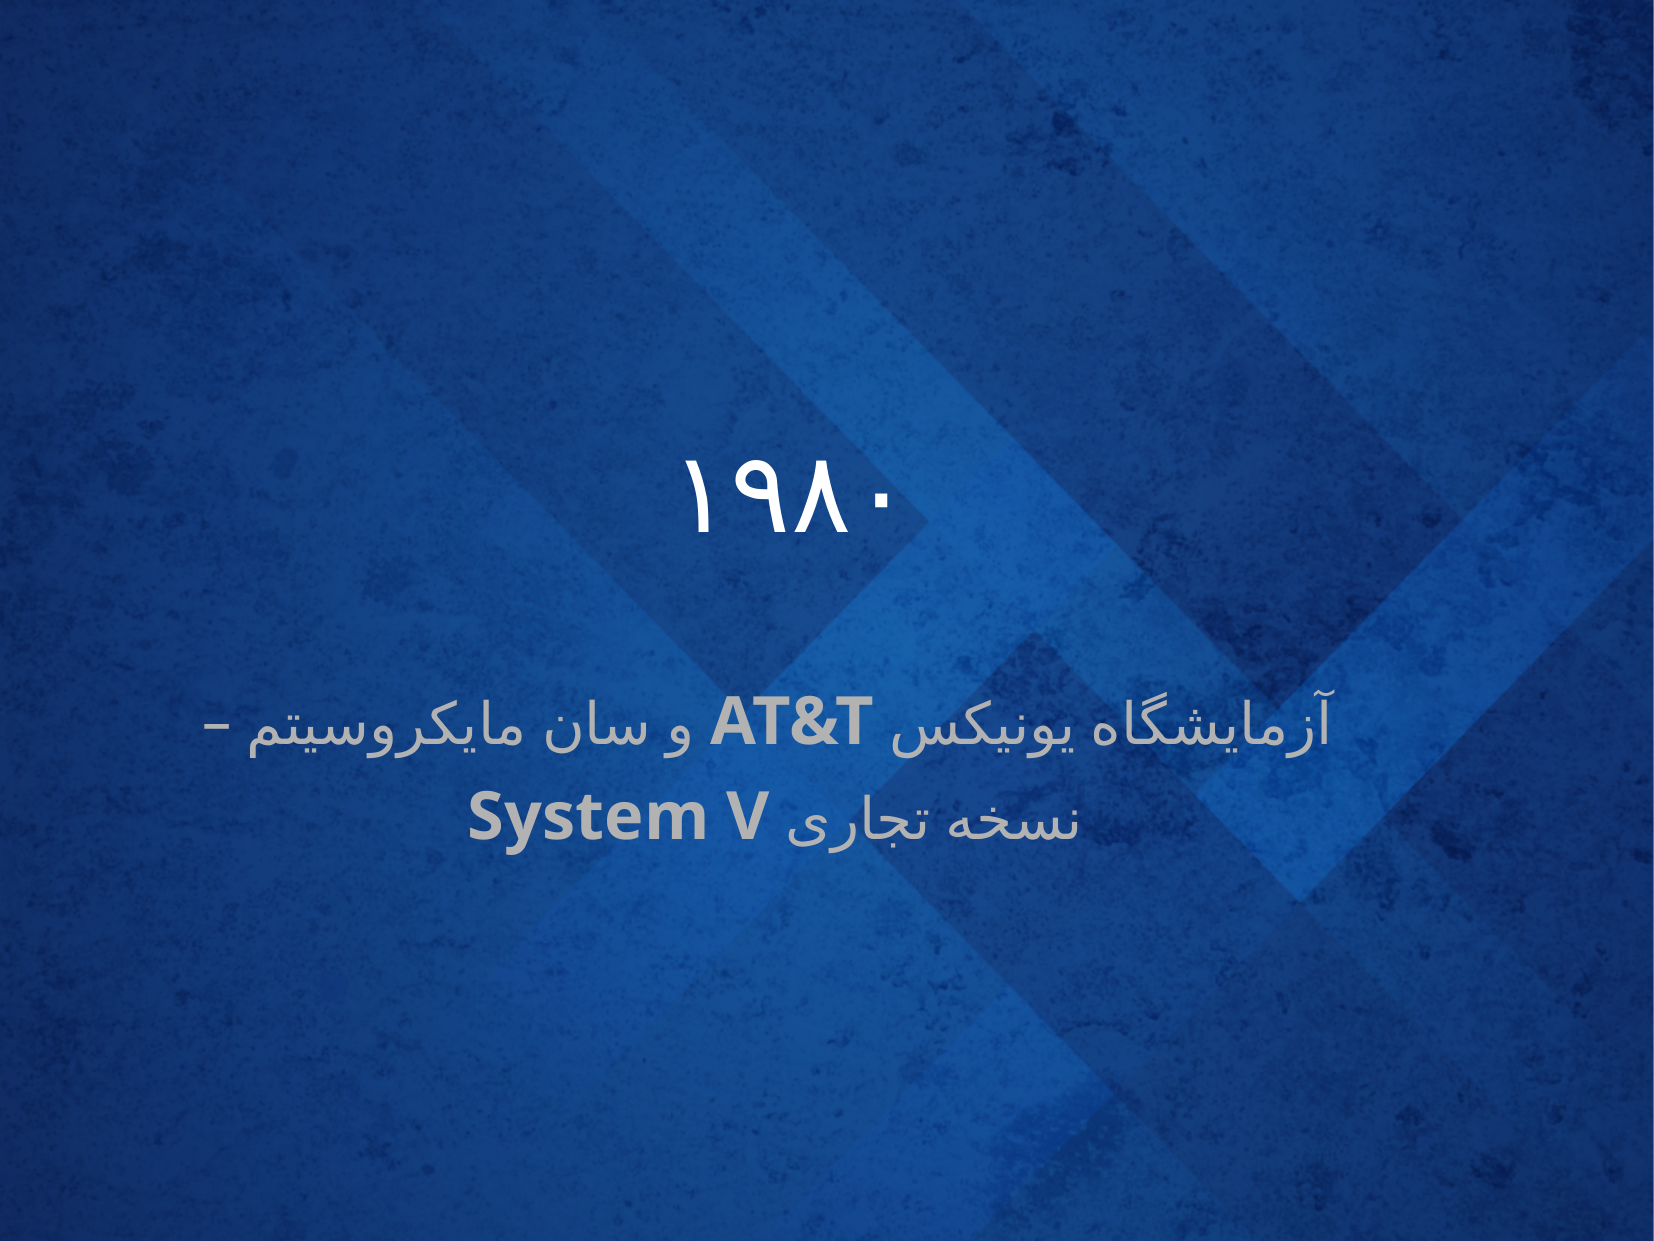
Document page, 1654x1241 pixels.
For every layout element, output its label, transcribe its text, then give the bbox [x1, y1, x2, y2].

title ۱۹۸۰ [194, 383, 1388, 628]
subtitle آزمایشگاه یونیکس AT&T و سان مایکروسیتم – نسخه تجاری System V [194, 627, 1341, 910]
picture [0, 0, 1654, 1241]
